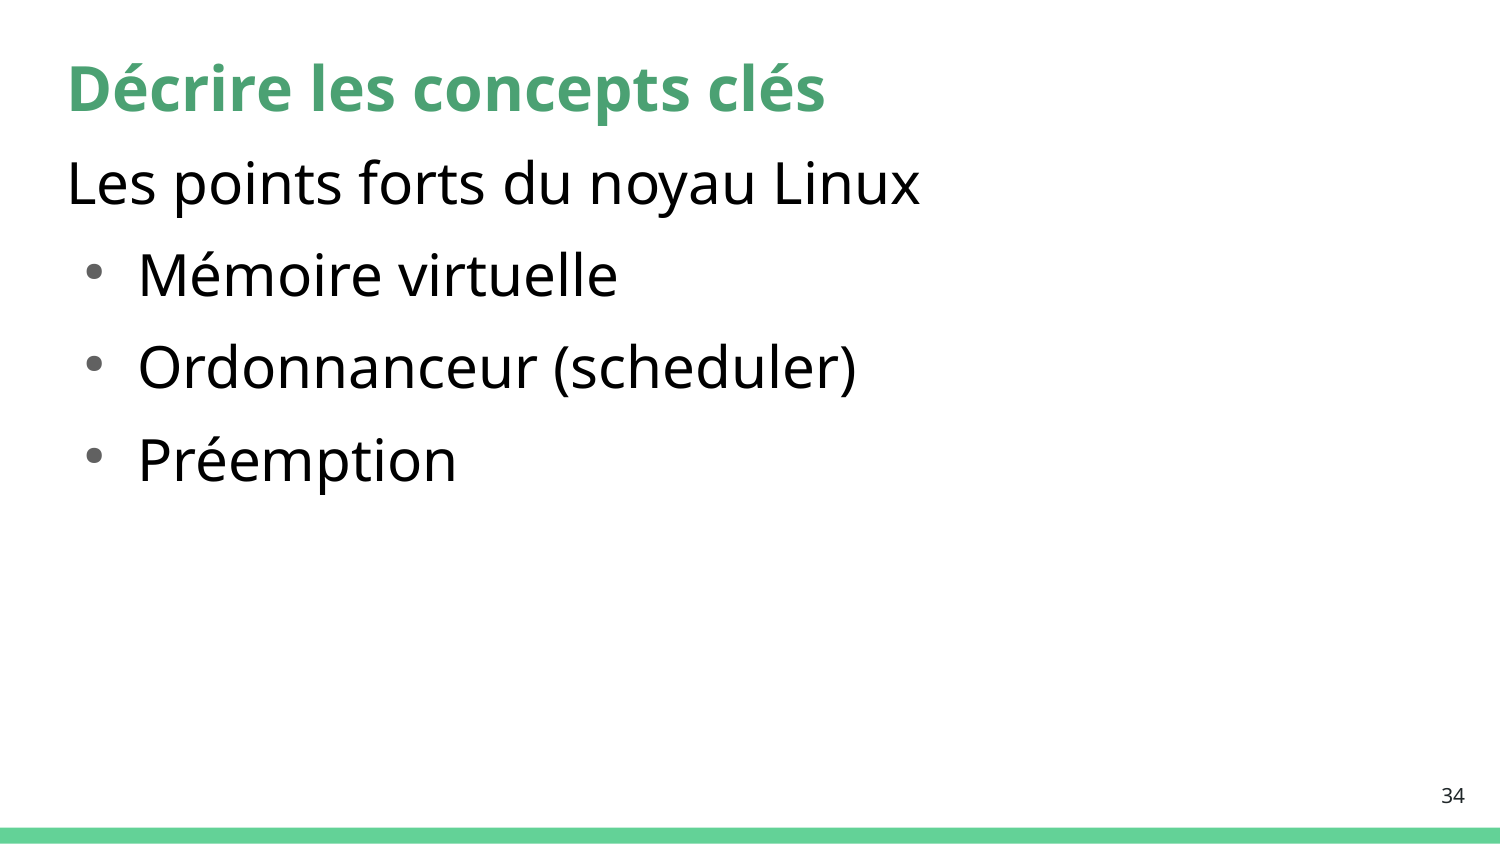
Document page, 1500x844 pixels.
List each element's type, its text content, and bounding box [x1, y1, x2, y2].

slide_number <numéro> [1389, 764, 1480, 830]
list Les points forts du noyau Linux Mémoire virtuelle Ordonnanceur (scheduler) Préemption [51, 120, 1447, 827]
title Décrire les concepts clés [51, 23, 1449, 117]
